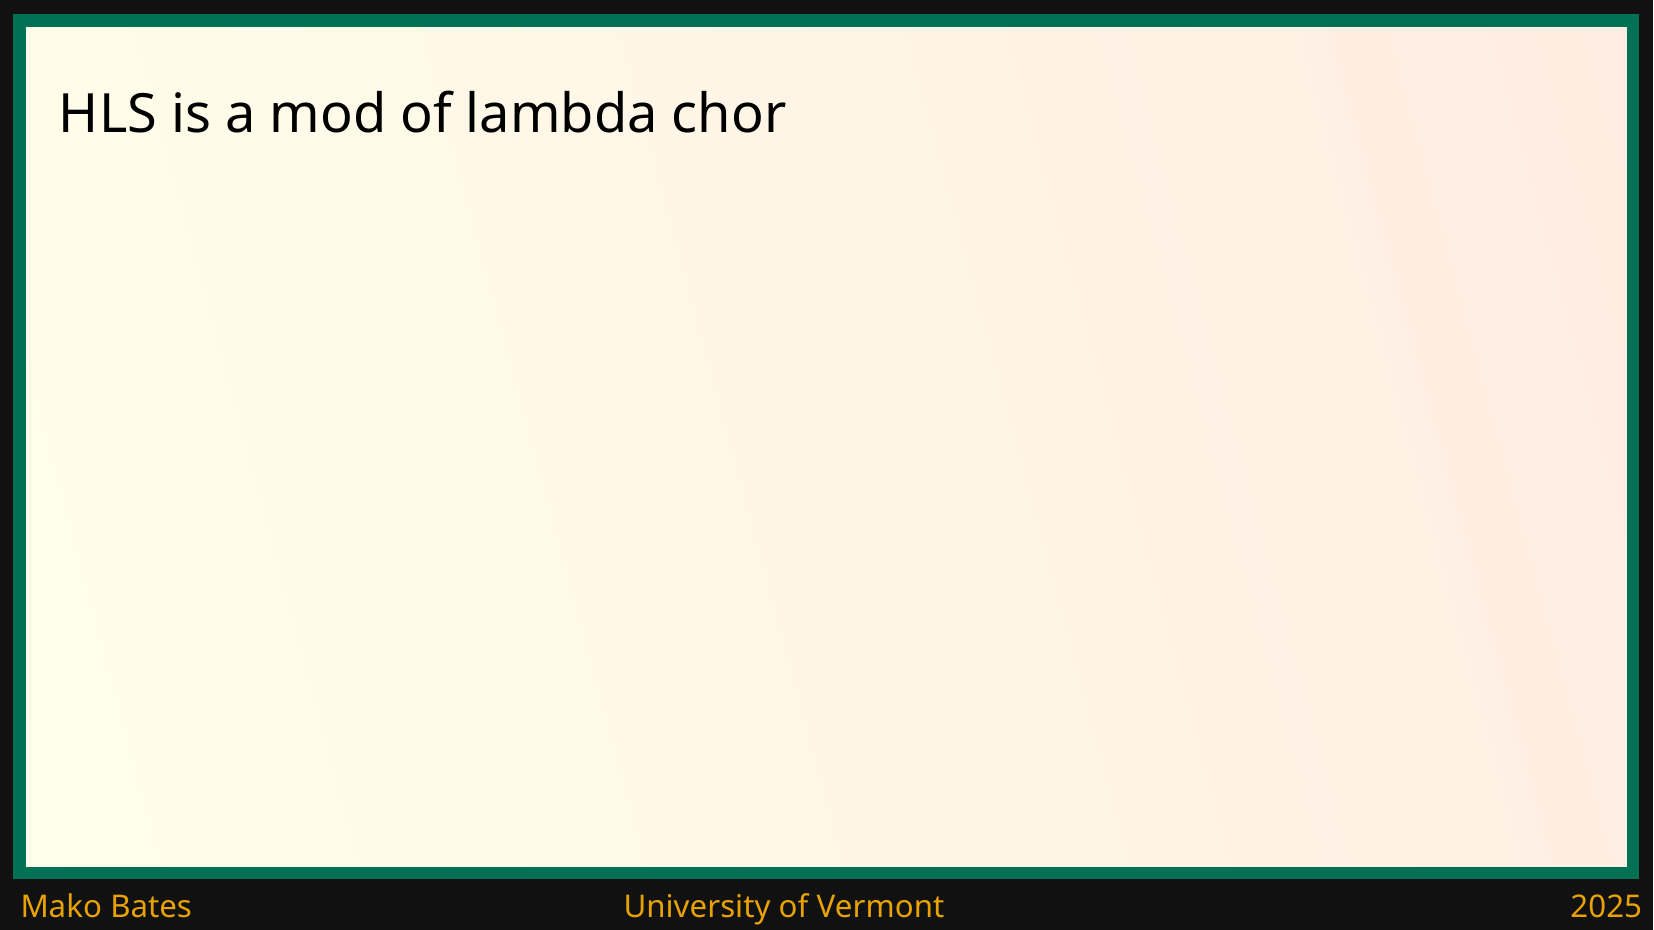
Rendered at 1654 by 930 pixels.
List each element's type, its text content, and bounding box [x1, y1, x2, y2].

title HLS is a mod of lambda chor [58, 60, 1593, 163]
